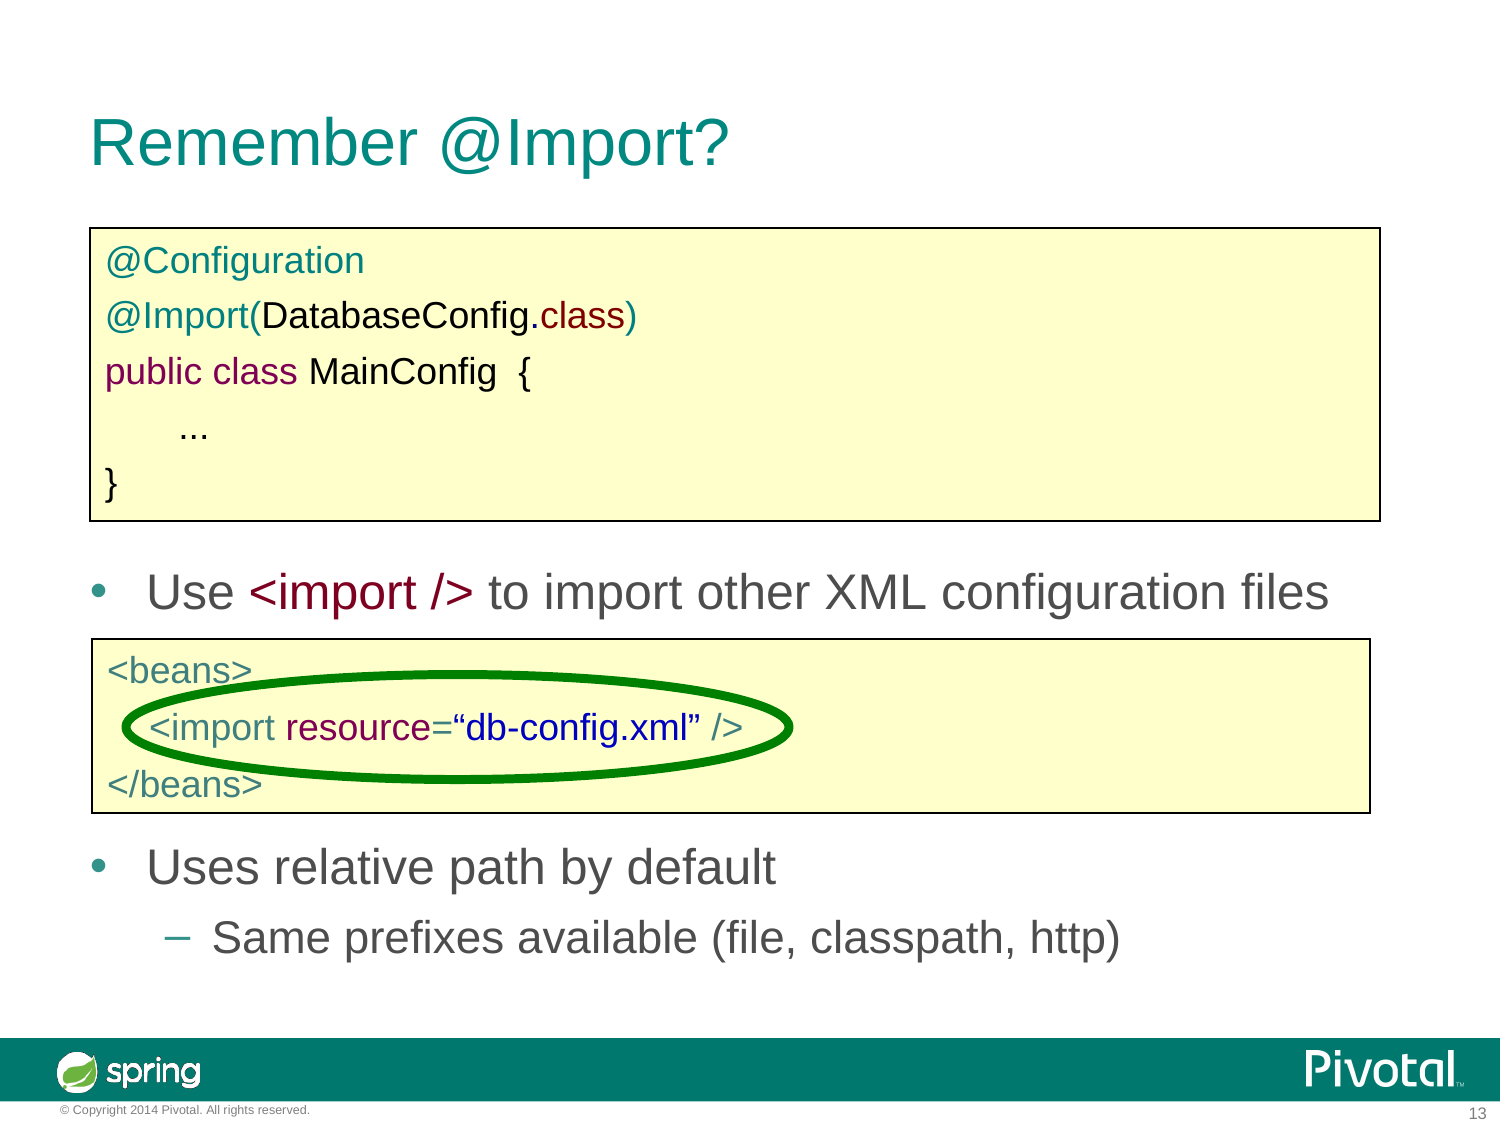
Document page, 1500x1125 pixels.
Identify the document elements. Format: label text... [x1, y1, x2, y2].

picture [1306, 1050, 1464, 1087]
list <beans> <import resource=“db-config.xml” /> </beans> [92, 638, 1371, 813]
text_box @Configuration @Import(DatabaseConfig.class) public class MainConfig { ... } [90, 228, 1381, 522]
title Remember @Import? [75, 45, 1426, 233]
list Use <import /> to import other XML configuration files Uses relative path by default Same prefixes available (file, classpath, http) [75, 262, 1426, 1038]
picture [32, 1041, 210, 1103]
